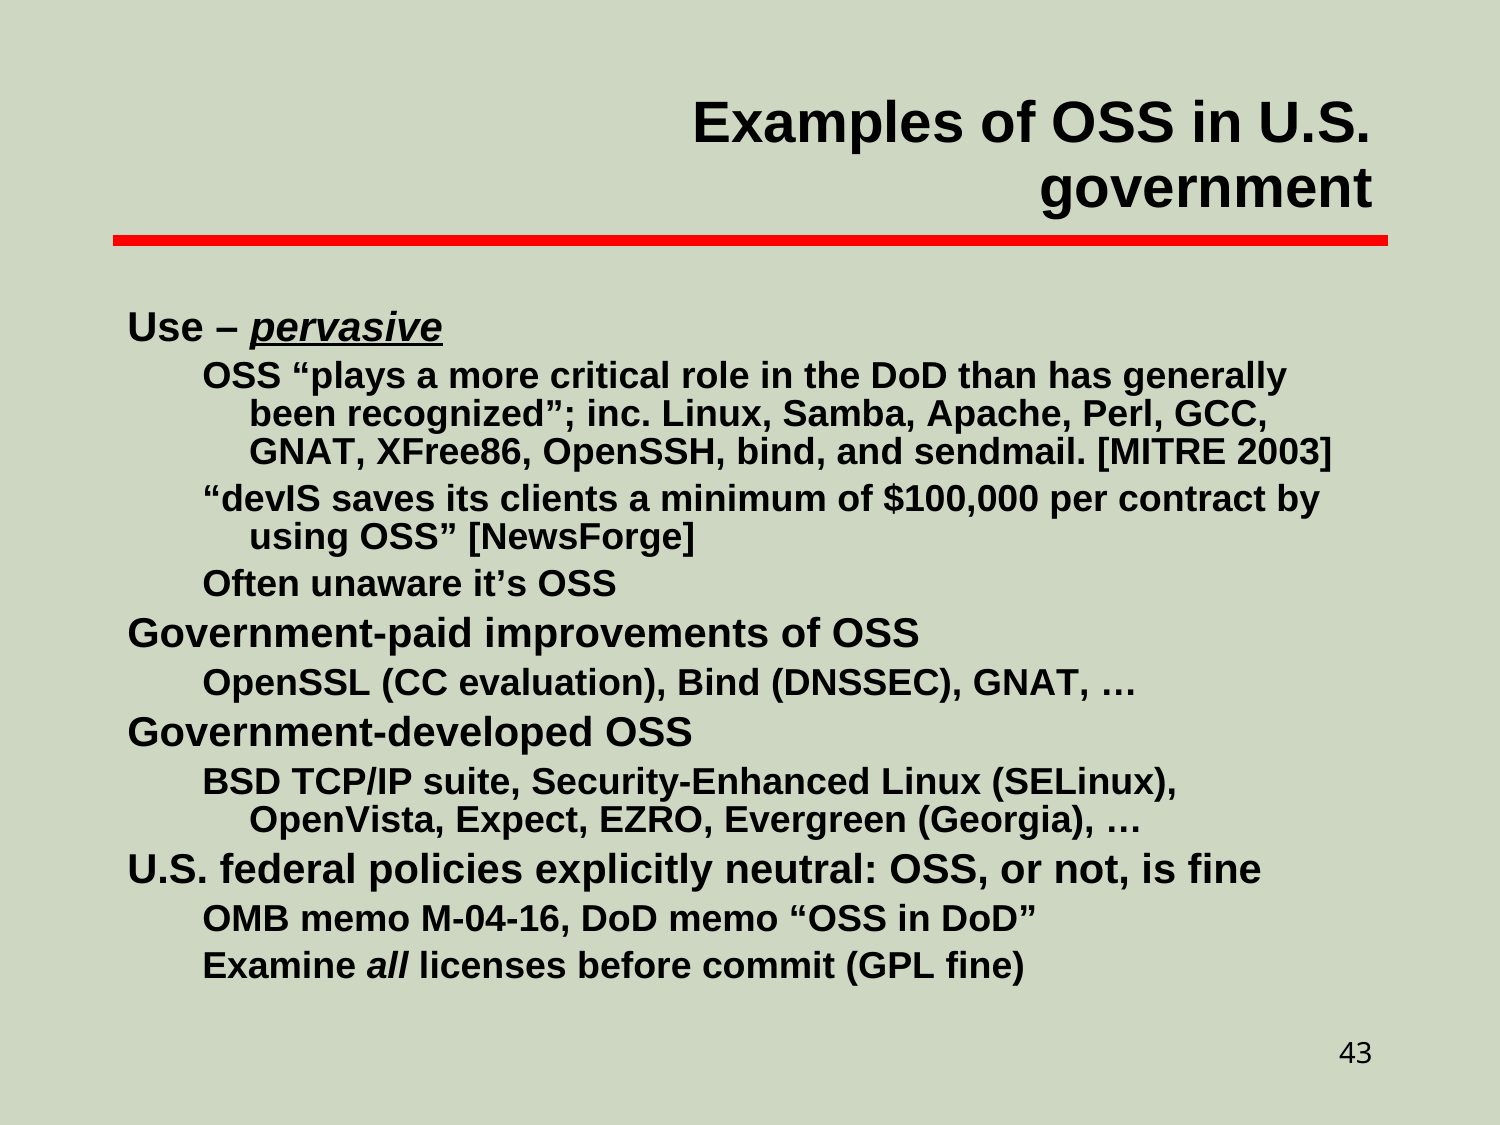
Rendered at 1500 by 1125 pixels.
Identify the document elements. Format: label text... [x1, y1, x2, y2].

list Use – pervasive OSS “plays a more critical role in the DoD than has generally been recognized”; inc. Linux, Samba, Apache, Perl, GCC, GNAT, XFree86, OpenSSH, bind, and sendmail. [MITRE 2003] “devIS saves its clients a minimum of $100,000 per contract by using OSS” [NewsForge] Often unaware it’s OSS Government-paid improvements of OSS OpenSSL (CC evaluation), Bind (DNSSEC), GNAT, … Government-developed OSS BSD TCP/IP suite, Security-Enhanced Linux (SELinux), OpenVista, Expect, EZRO, Evergreen (Georgia), … U.S. federal policies explicitly neutral: OSS, or not, is fine OMB memo M-04-16, DoD memo “OSS in DoD” Examine all licenses before commit (GPL fine) [112, 299, 1388, 1092]
title Examples of OSS in U.S. government [337, 81, 1388, 228]
